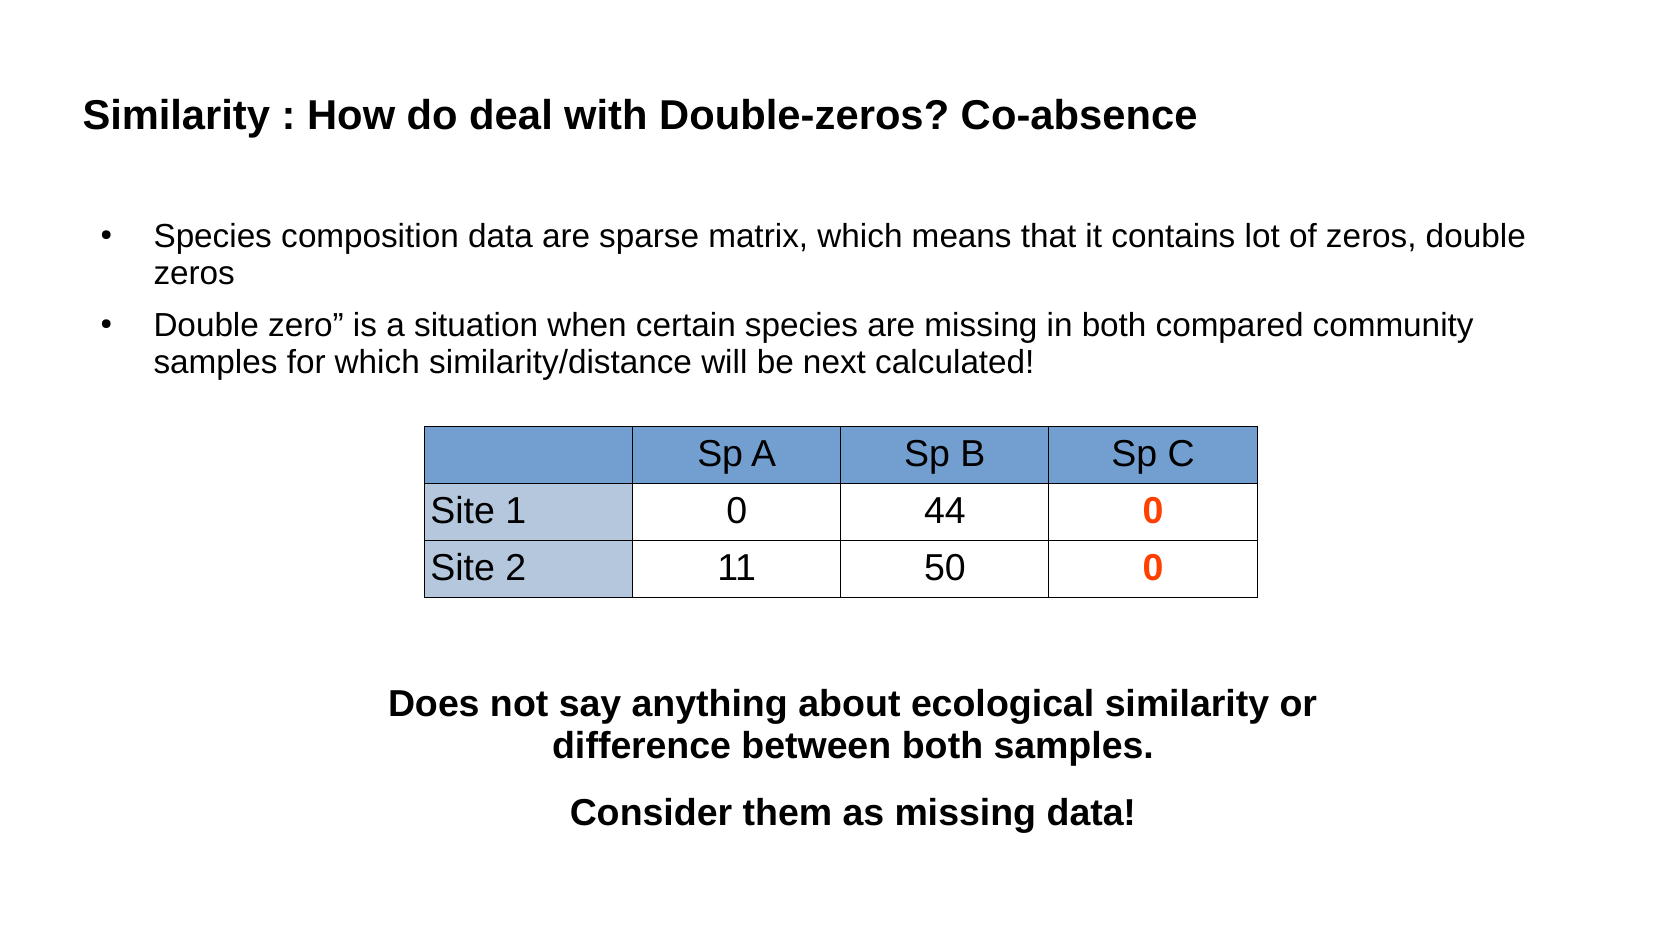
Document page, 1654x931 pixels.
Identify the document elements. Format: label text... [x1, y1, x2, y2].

table_cell Site 1 [425, 484, 632, 540]
table_cell Site 2 [425, 541, 632, 597]
table_cell 0 [1049, 541, 1257, 597]
table_header Sp A [633, 427, 840, 483]
table_cell 50 [841, 541, 1048, 597]
text_box Does not say anything about ecological similarity or difference between both samples. Consider them as missing data! [300, 675, 1407, 841]
table_header Sp B [841, 427, 1048, 483]
title Similarity : How do deal with Double-zeros? Co-absence [82, 37, 1571, 193]
table_header Sp C [1049, 427, 1257, 483]
table_cell 0 [1049, 484, 1257, 540]
list Species composition data are sparse matrix, which means that it contains lot of zeros, double zeros Double zero” is a situation when certain species are missing in both compared community samples for which similarity/distance will be next calculated! [82, 217, 1571, 758]
table_cell 11 [633, 541, 840, 597]
table_cell 0 [633, 484, 840, 540]
table_header [425, 427, 632, 483]
table_cell 44 [841, 484, 1048, 540]
